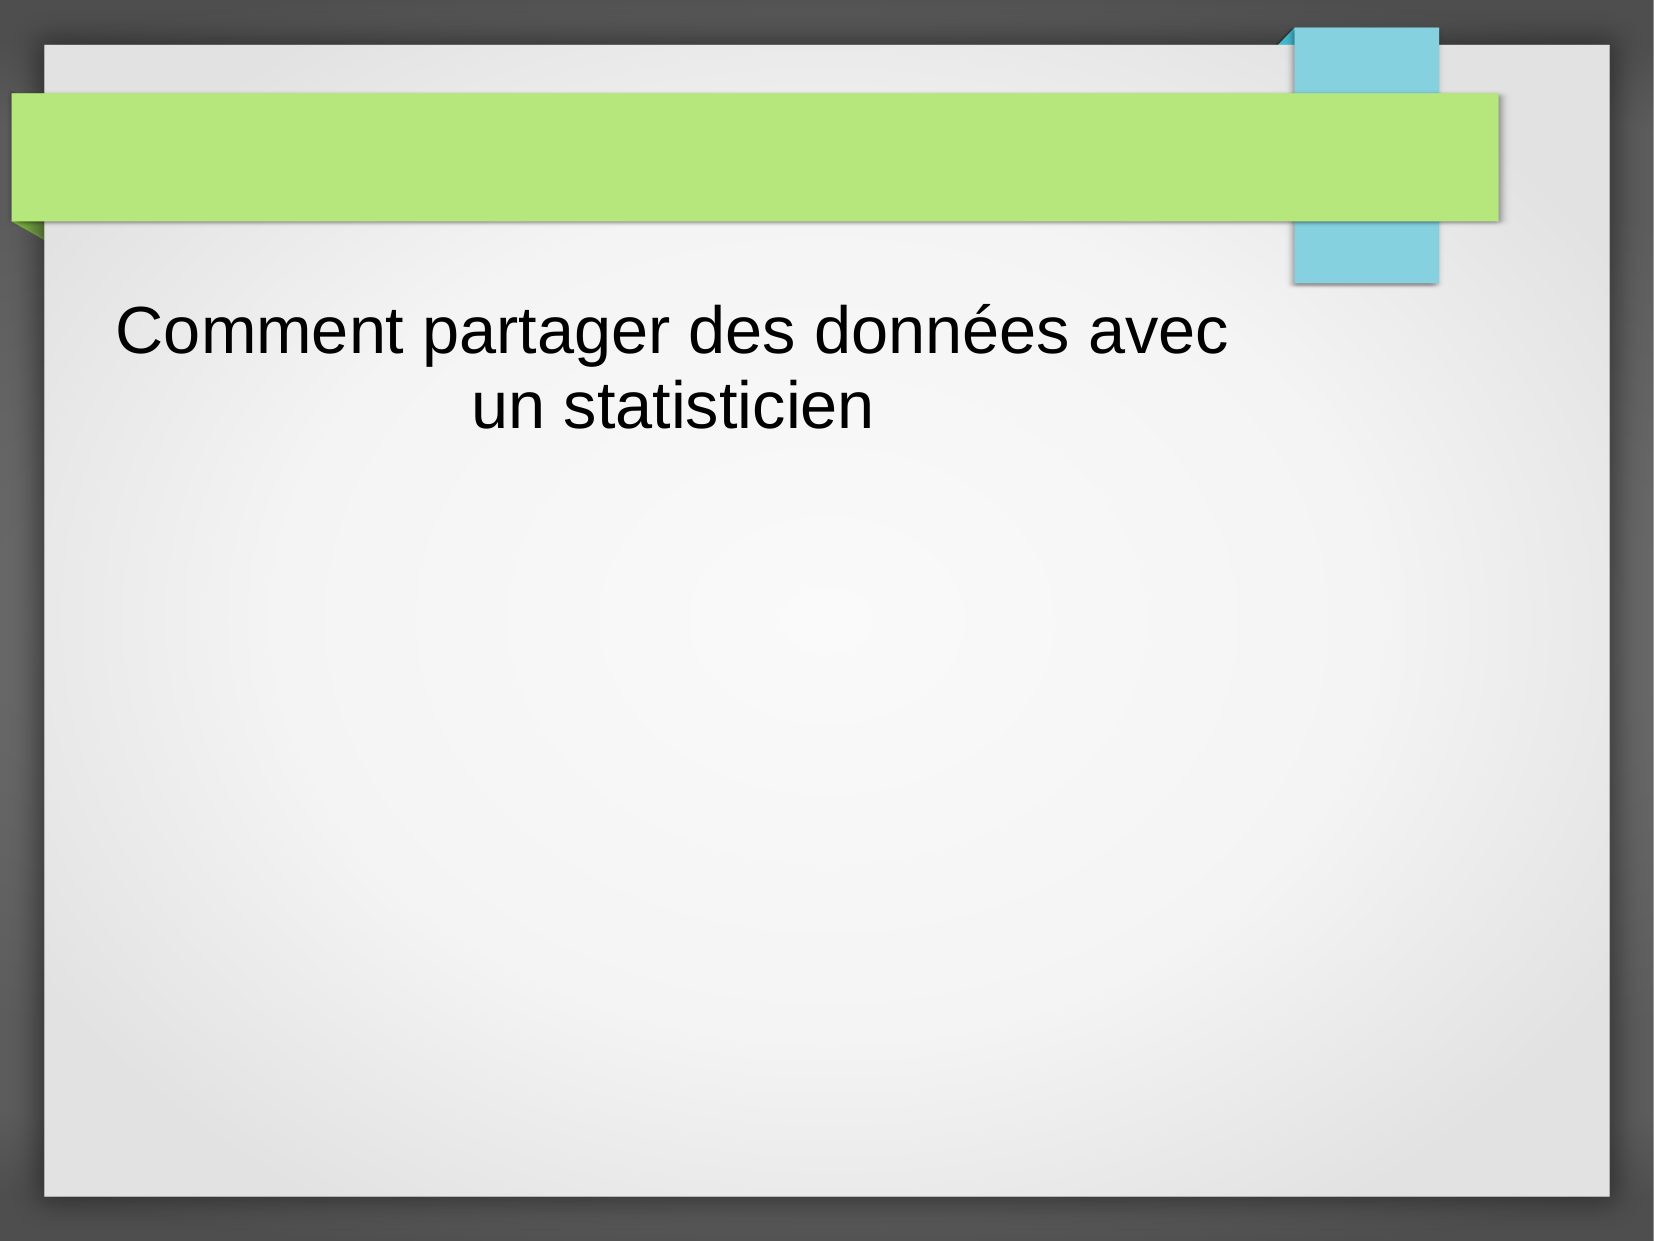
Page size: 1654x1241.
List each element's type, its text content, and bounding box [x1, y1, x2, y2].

picture [0, 0, 1654, 1241]
subtitle Comment partager des données avec un statisticien [82, 94, 1264, 643]
